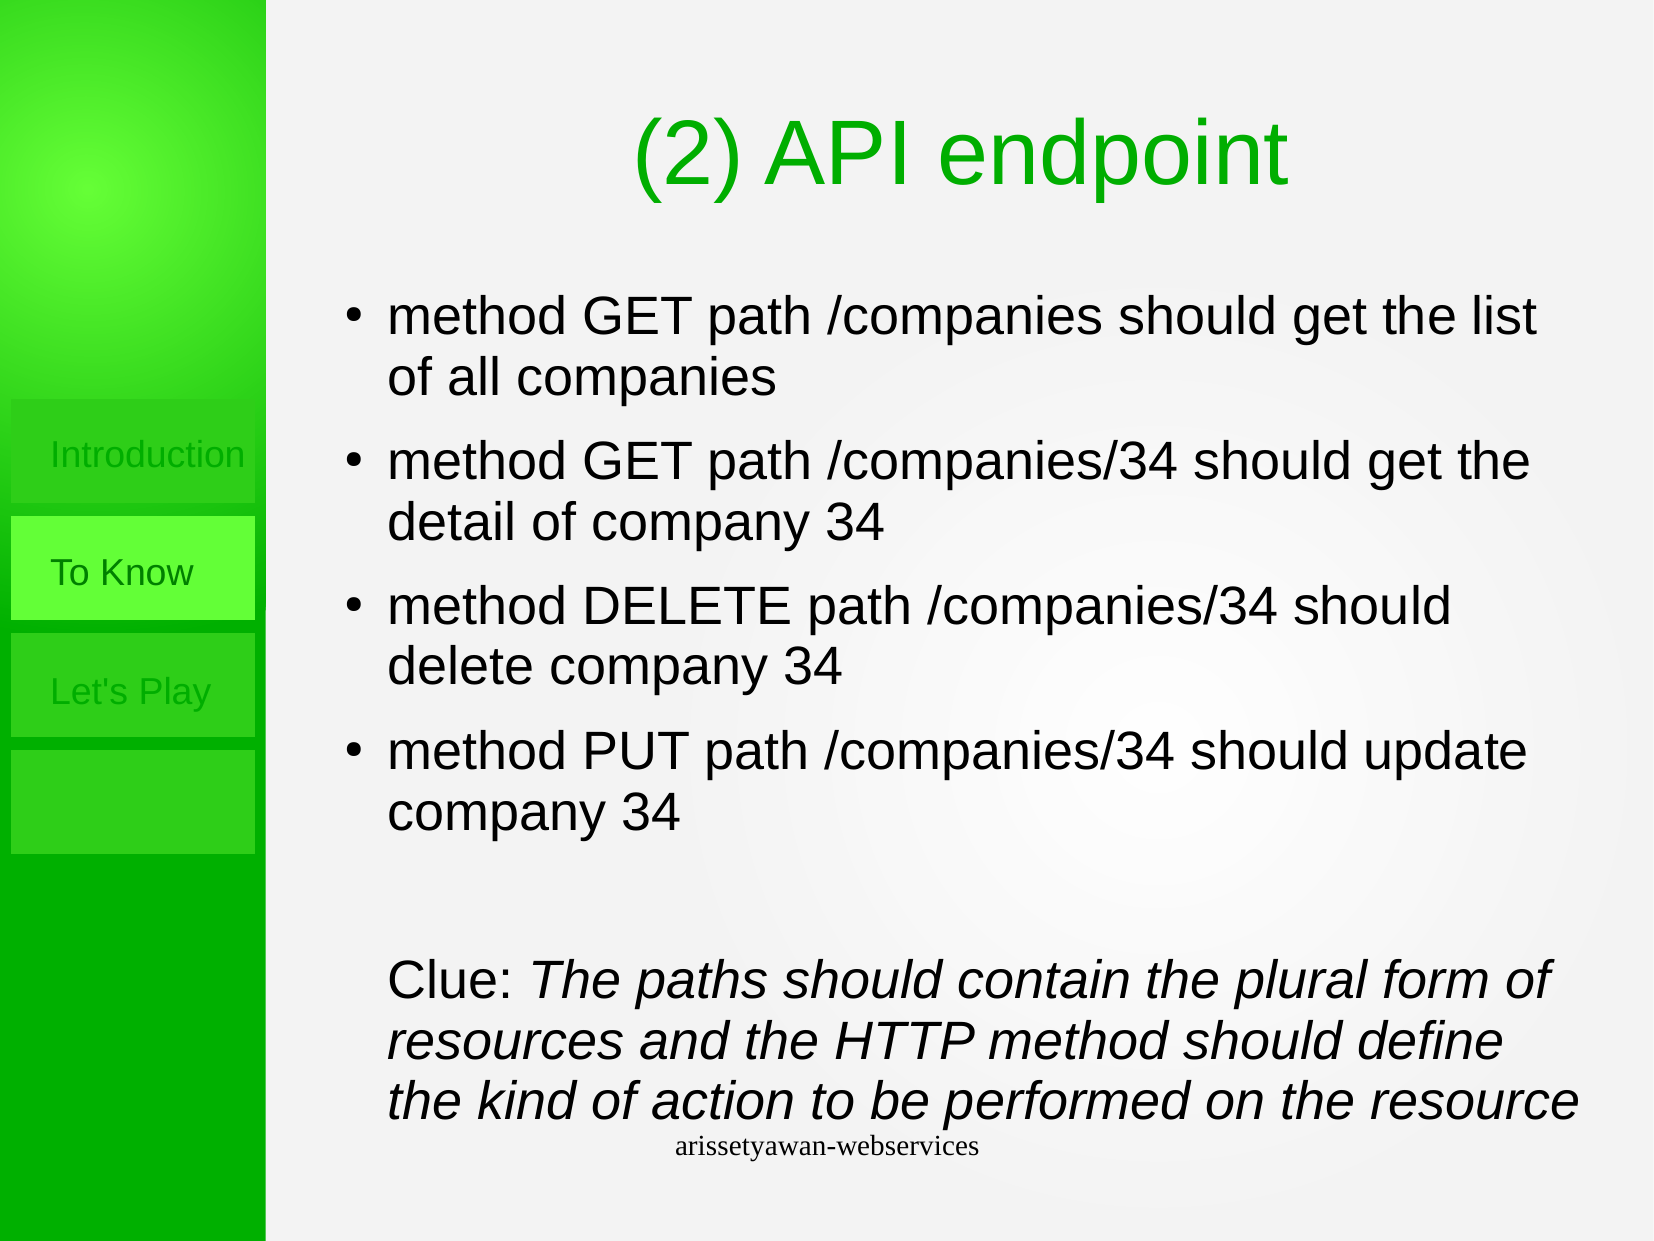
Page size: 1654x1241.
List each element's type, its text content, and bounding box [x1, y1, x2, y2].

text_box Let's Play [35, 663, 265, 720]
title (2) API endpoint [345, 49, 1546, 257]
list method GET path /companies should get the list of all companies method GET path /companies/34 should get the detail of company 34 method DELETE path /companies/34 should delete company 34 method PUT path /companies/34 should update company 34 Clue: The paths should contain the plural form of resources and the HTTP method should define the kind of action to be performed on the resource [330, 285, 1591, 1171]
text_box Introduction [35, 425, 319, 483]
text_box To Know [35, 544, 252, 602]
